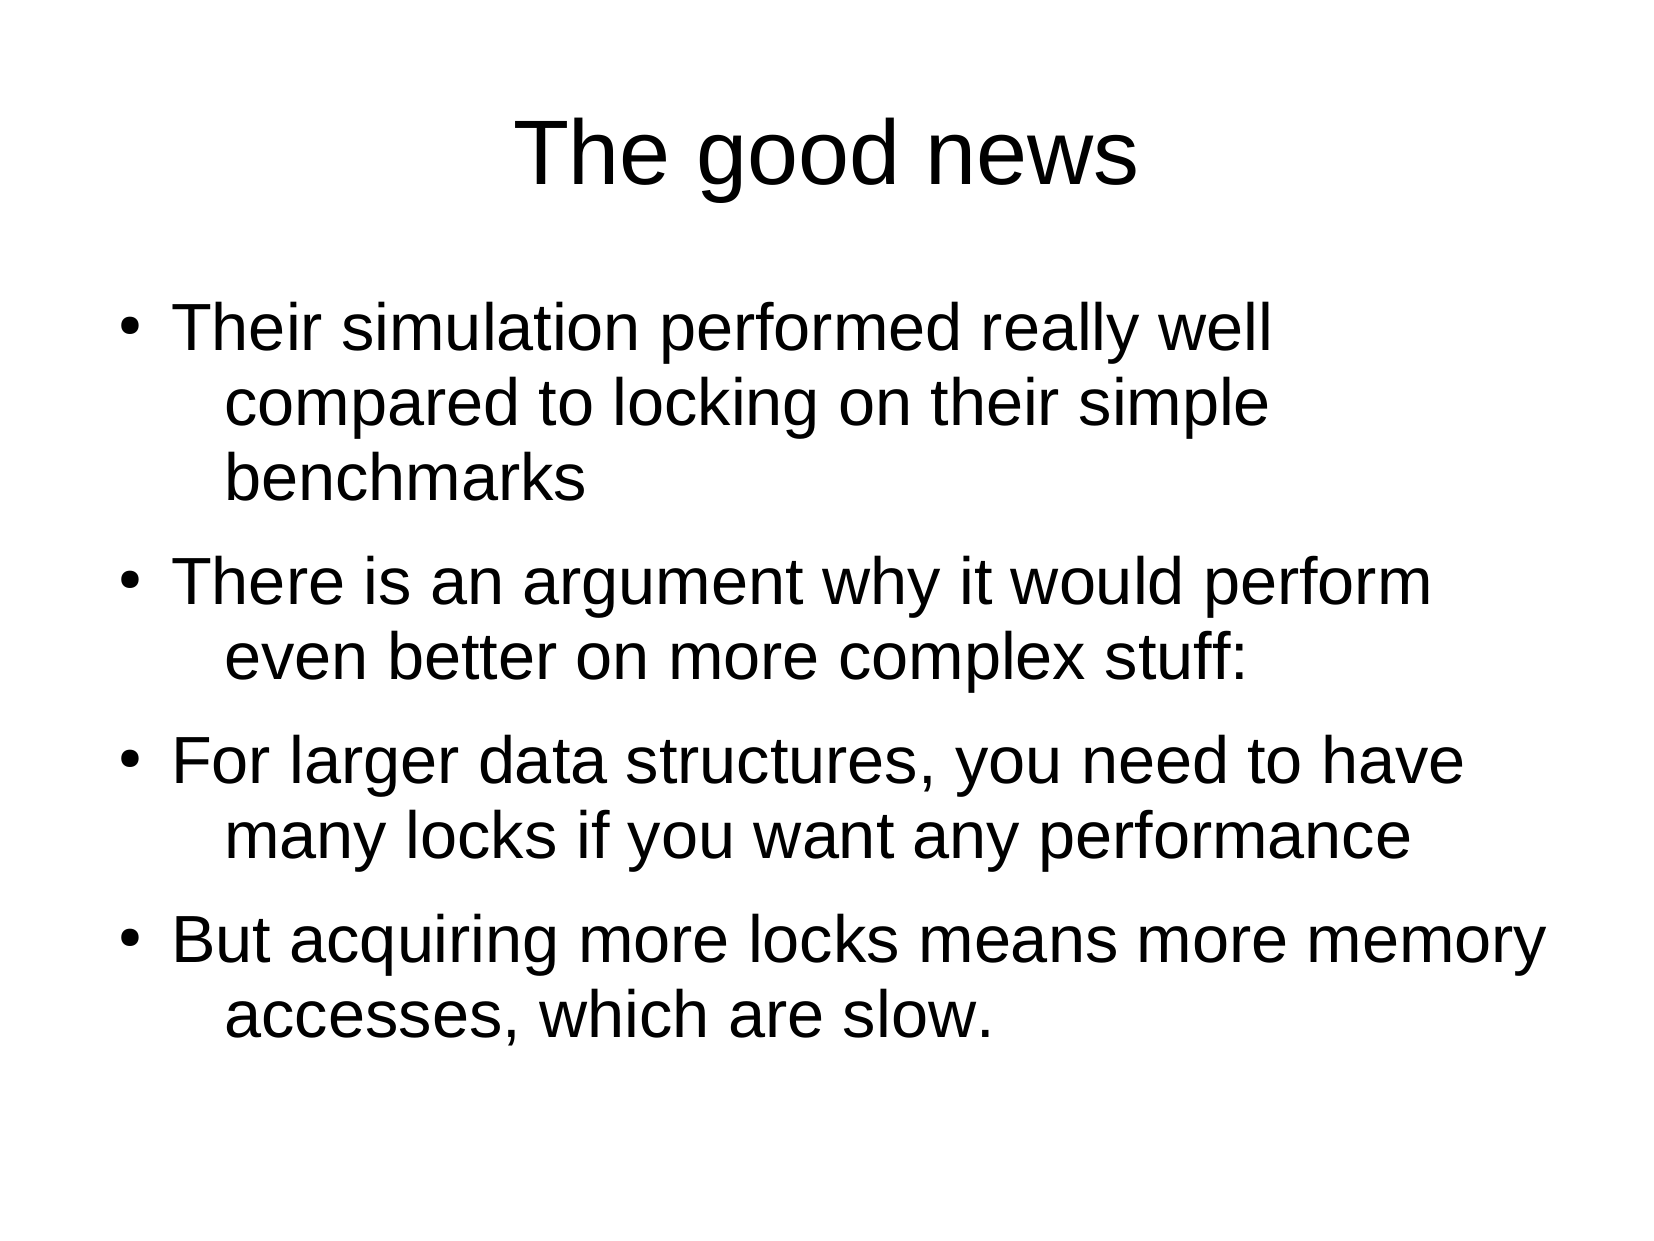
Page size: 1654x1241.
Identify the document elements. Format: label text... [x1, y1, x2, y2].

list Their simulation performed really well compared to locking on their simple benchmarks There is an argument why it would perform even better on more complex stuff: For larger data structures, you need to have many locks if you want any performance But acquiring more locks means more memory accesses, which are slow. [82, 290, 1571, 1109]
title The good news [82, 49, 1571, 257]
